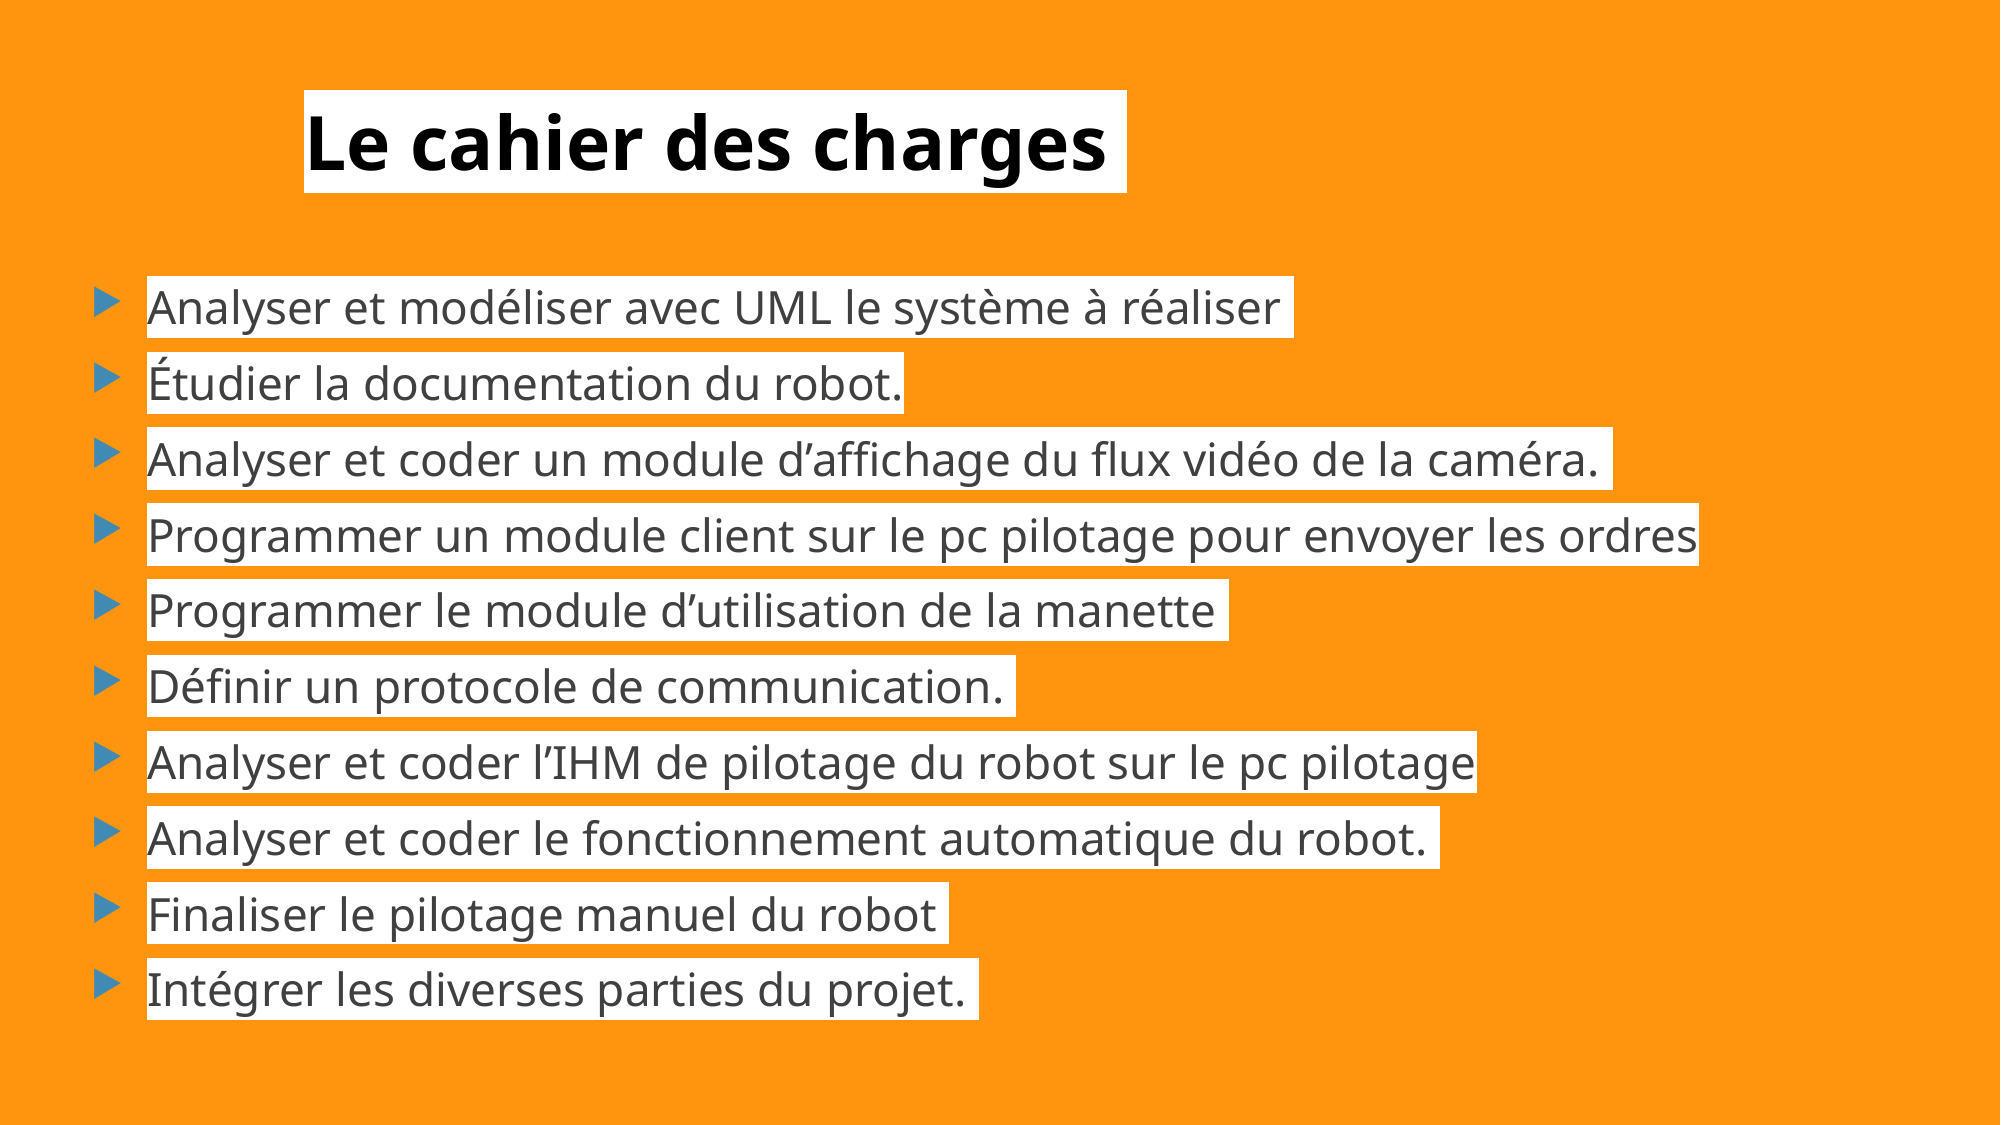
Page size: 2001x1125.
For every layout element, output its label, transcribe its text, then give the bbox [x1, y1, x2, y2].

title Le cahier des charges [141, 82, 1580, 199]
list Analyser et modéliser avec UML le système à réaliser Étudier la documentation du robot. Analyser et coder un module d’affichage du flux vidéo de la caméra. Programmer un module client sur le pc pilotage pour envoyer les ordres Programmer le module d’utilisation de la manette Définir un protocole de communication. Analyser et coder l’IHM de pilotage du robot sur le pc pilotage Analyser et coder le fonctionnement automatique du robot. Finaliser le pilotage manuel du robot Intégrer les diverses parties du projet. [75, 271, 1926, 1087]
